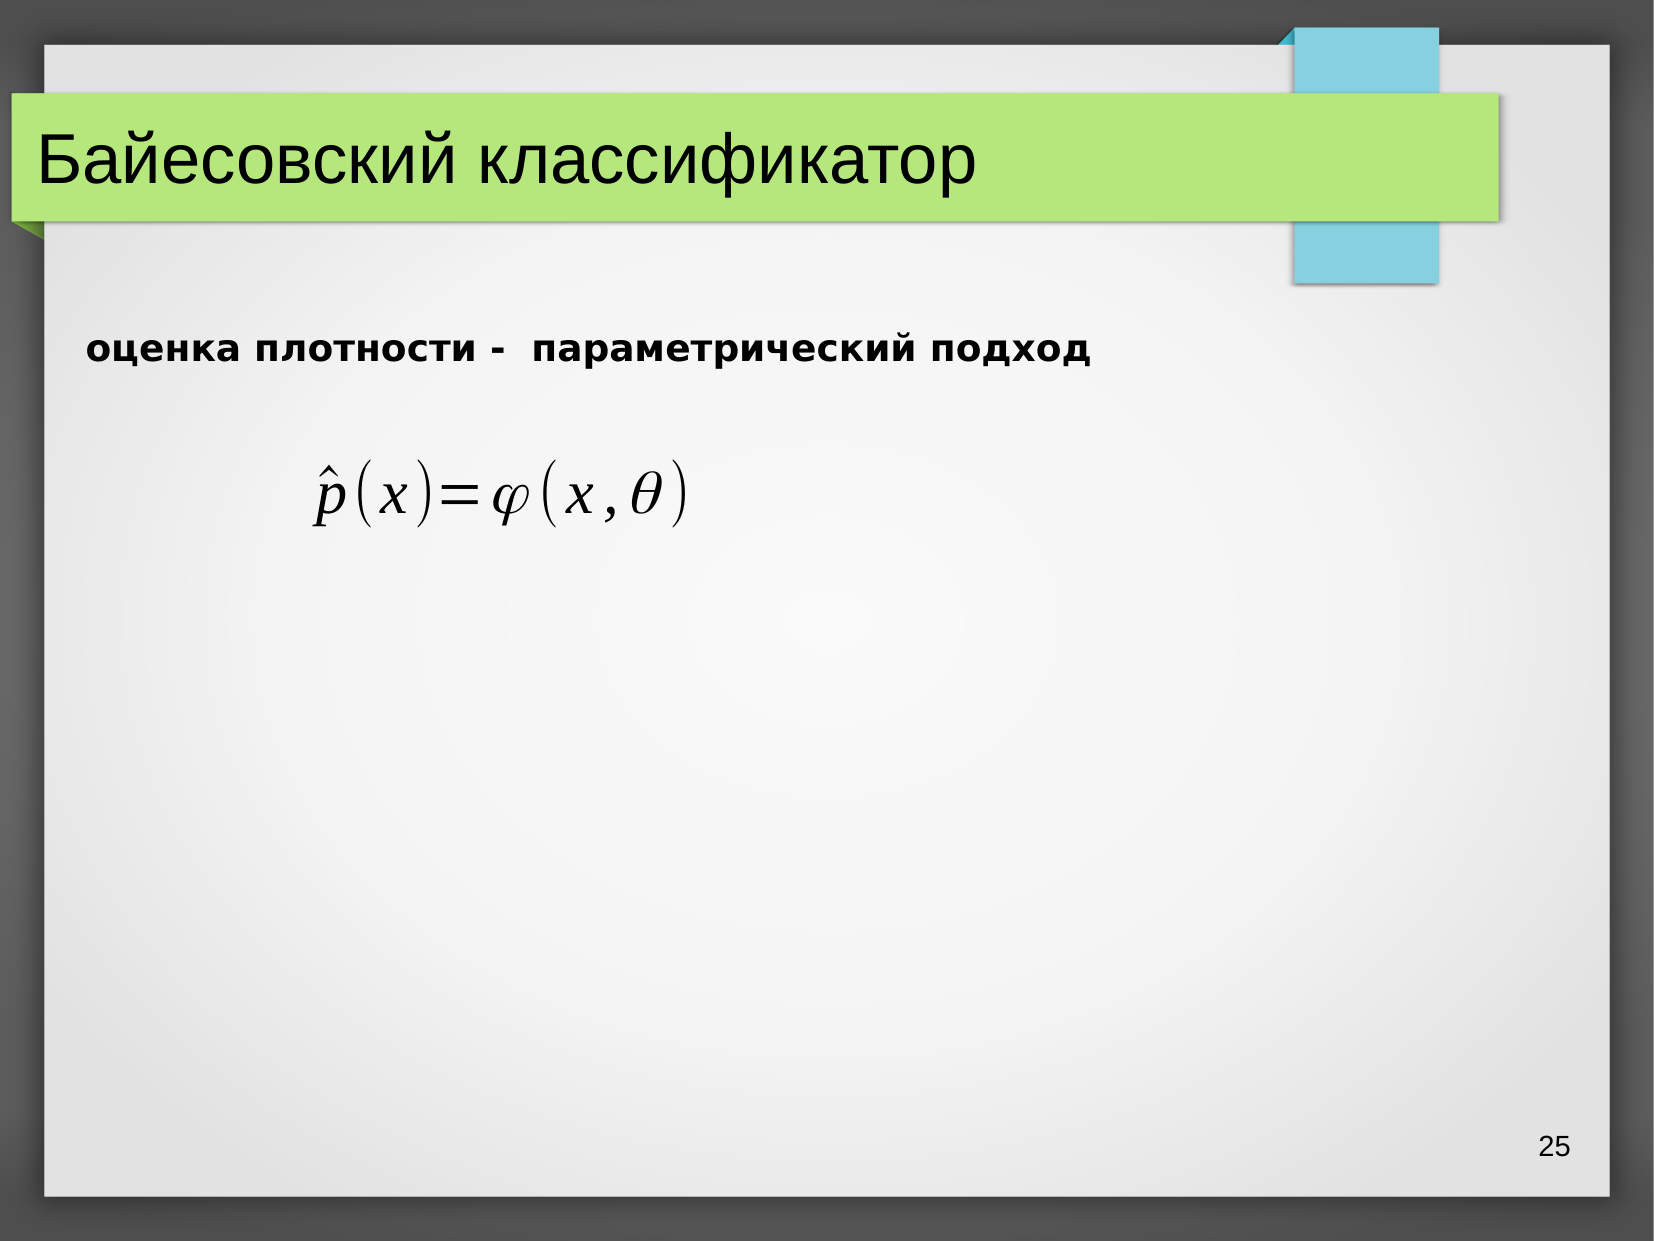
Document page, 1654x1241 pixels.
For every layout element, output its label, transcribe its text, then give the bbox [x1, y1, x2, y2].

picture [0, 0, 1654, 1241]
title Байесовский классификатор [35, 118, 1489, 200]
text_box оценка плотности - параметрический подход [70, 318, 1548, 421]
chart [303, 456, 697, 532]
